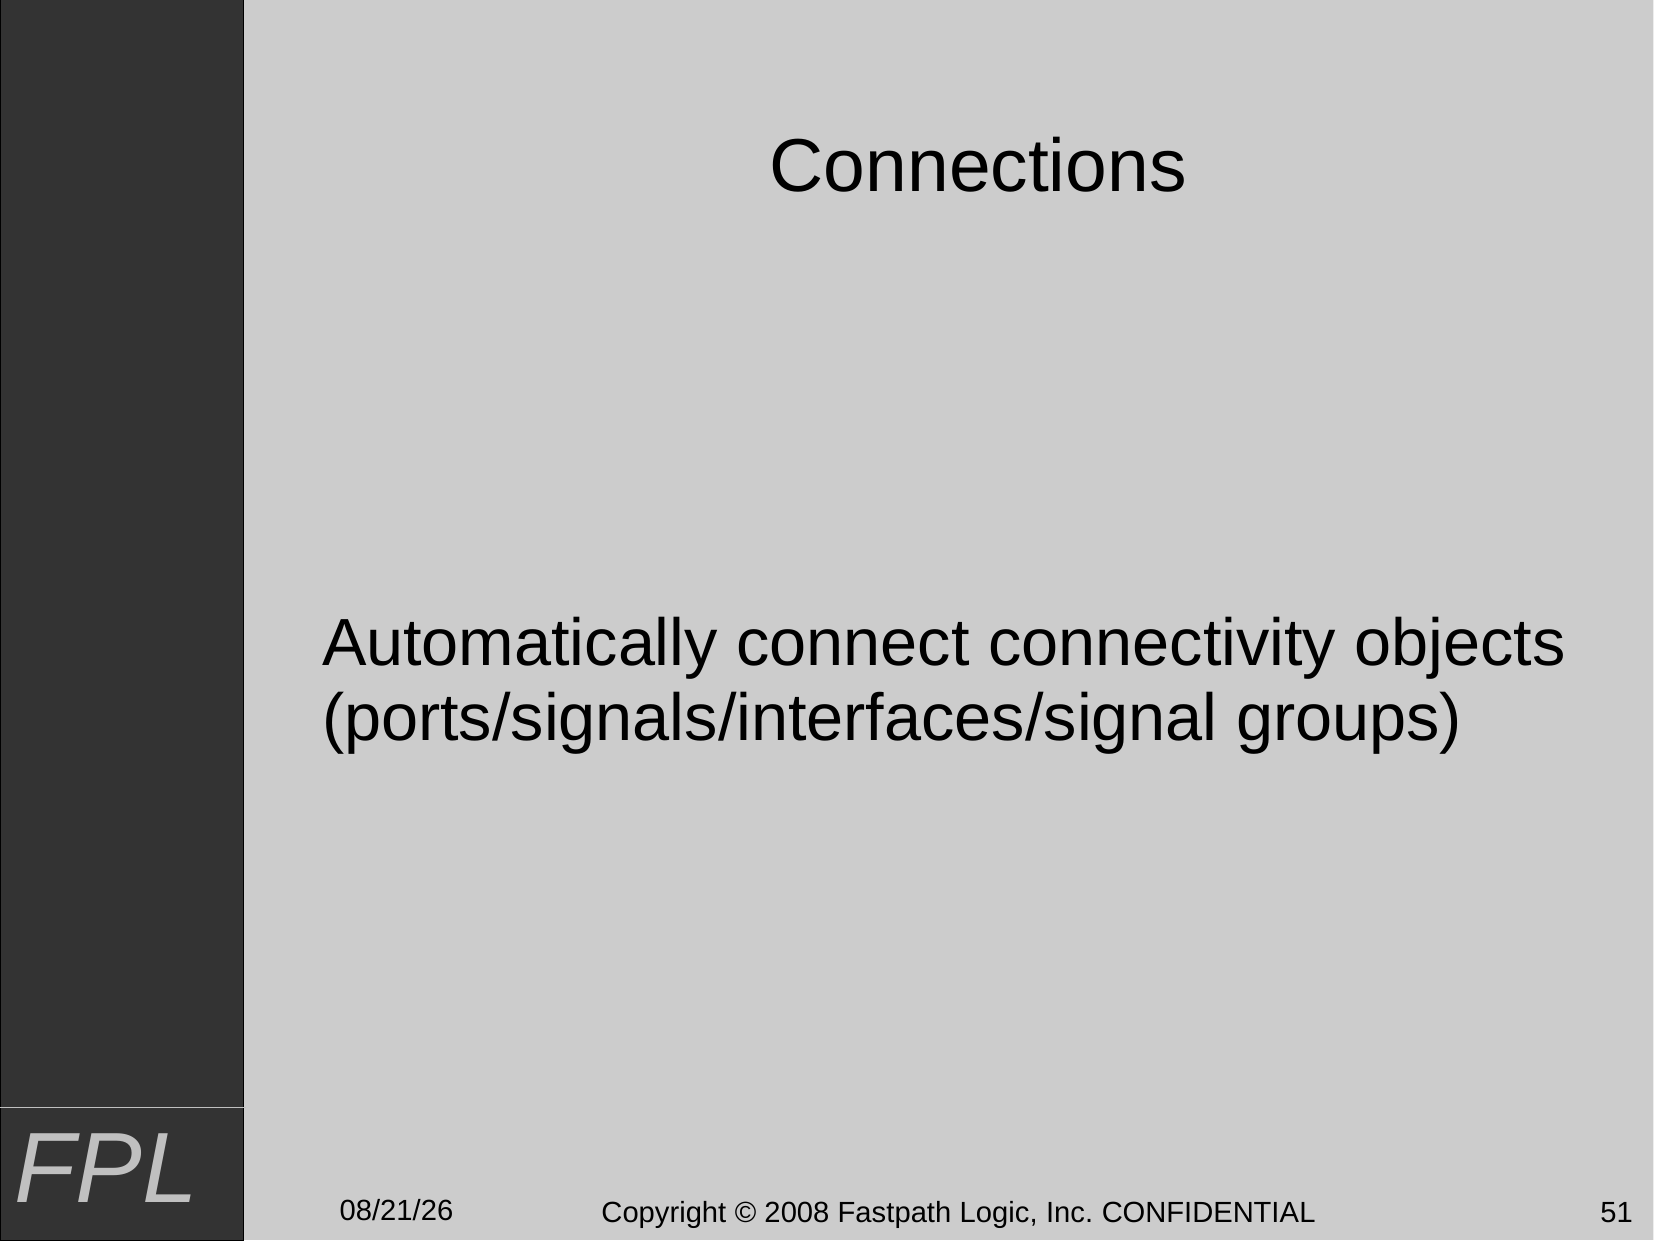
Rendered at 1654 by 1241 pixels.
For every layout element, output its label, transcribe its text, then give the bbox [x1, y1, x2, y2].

subtitle Automatically connect connectivity objects (ports/signals/interfaces/signal groups) [322, 272, 1634, 1179]
title Connections [426, 57, 1529, 272]
